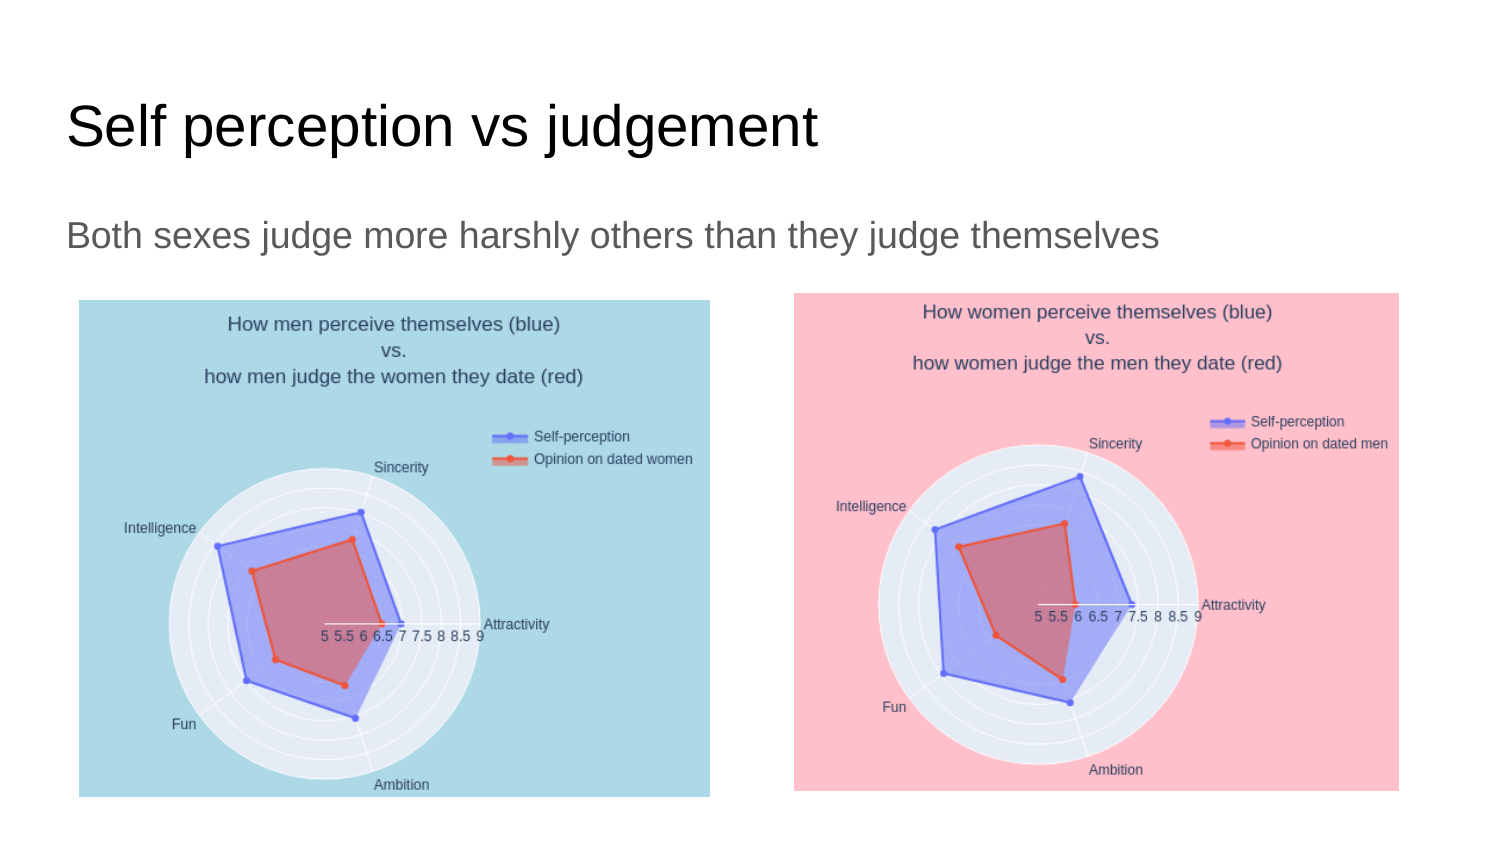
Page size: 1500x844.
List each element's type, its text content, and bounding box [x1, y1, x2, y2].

picture [79, 300, 710, 797]
picture [794, 293, 1399, 791]
list Both sexes judge more harshly others than they judge themselves [51, 189, 1449, 750]
title Self perception vs judgement [51, 72, 1449, 167]
